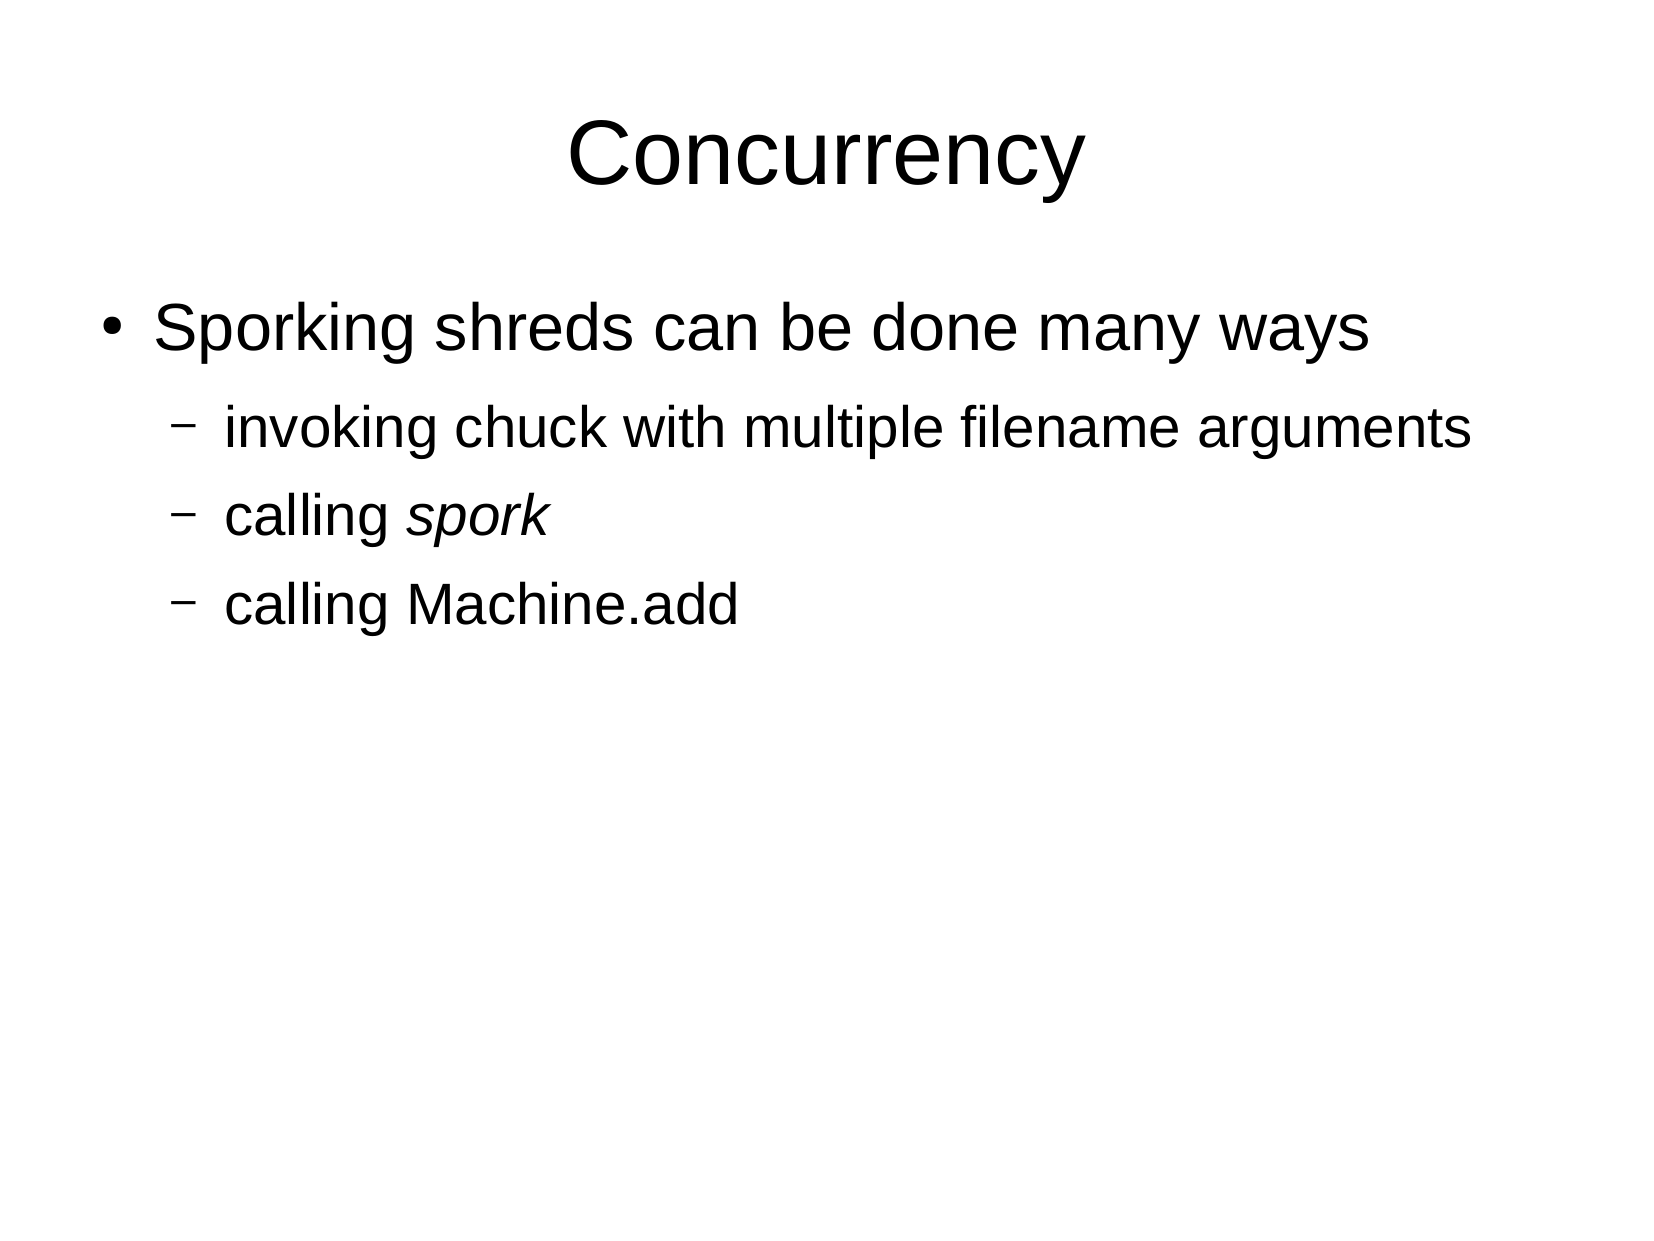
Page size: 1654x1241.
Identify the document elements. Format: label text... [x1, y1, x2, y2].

title Concurrency [82, 49, 1571, 257]
list Sporking shreds can be done many ways invoking chuck with multiple filename arguments calling spork calling Machine.add [82, 290, 1538, 1010]
